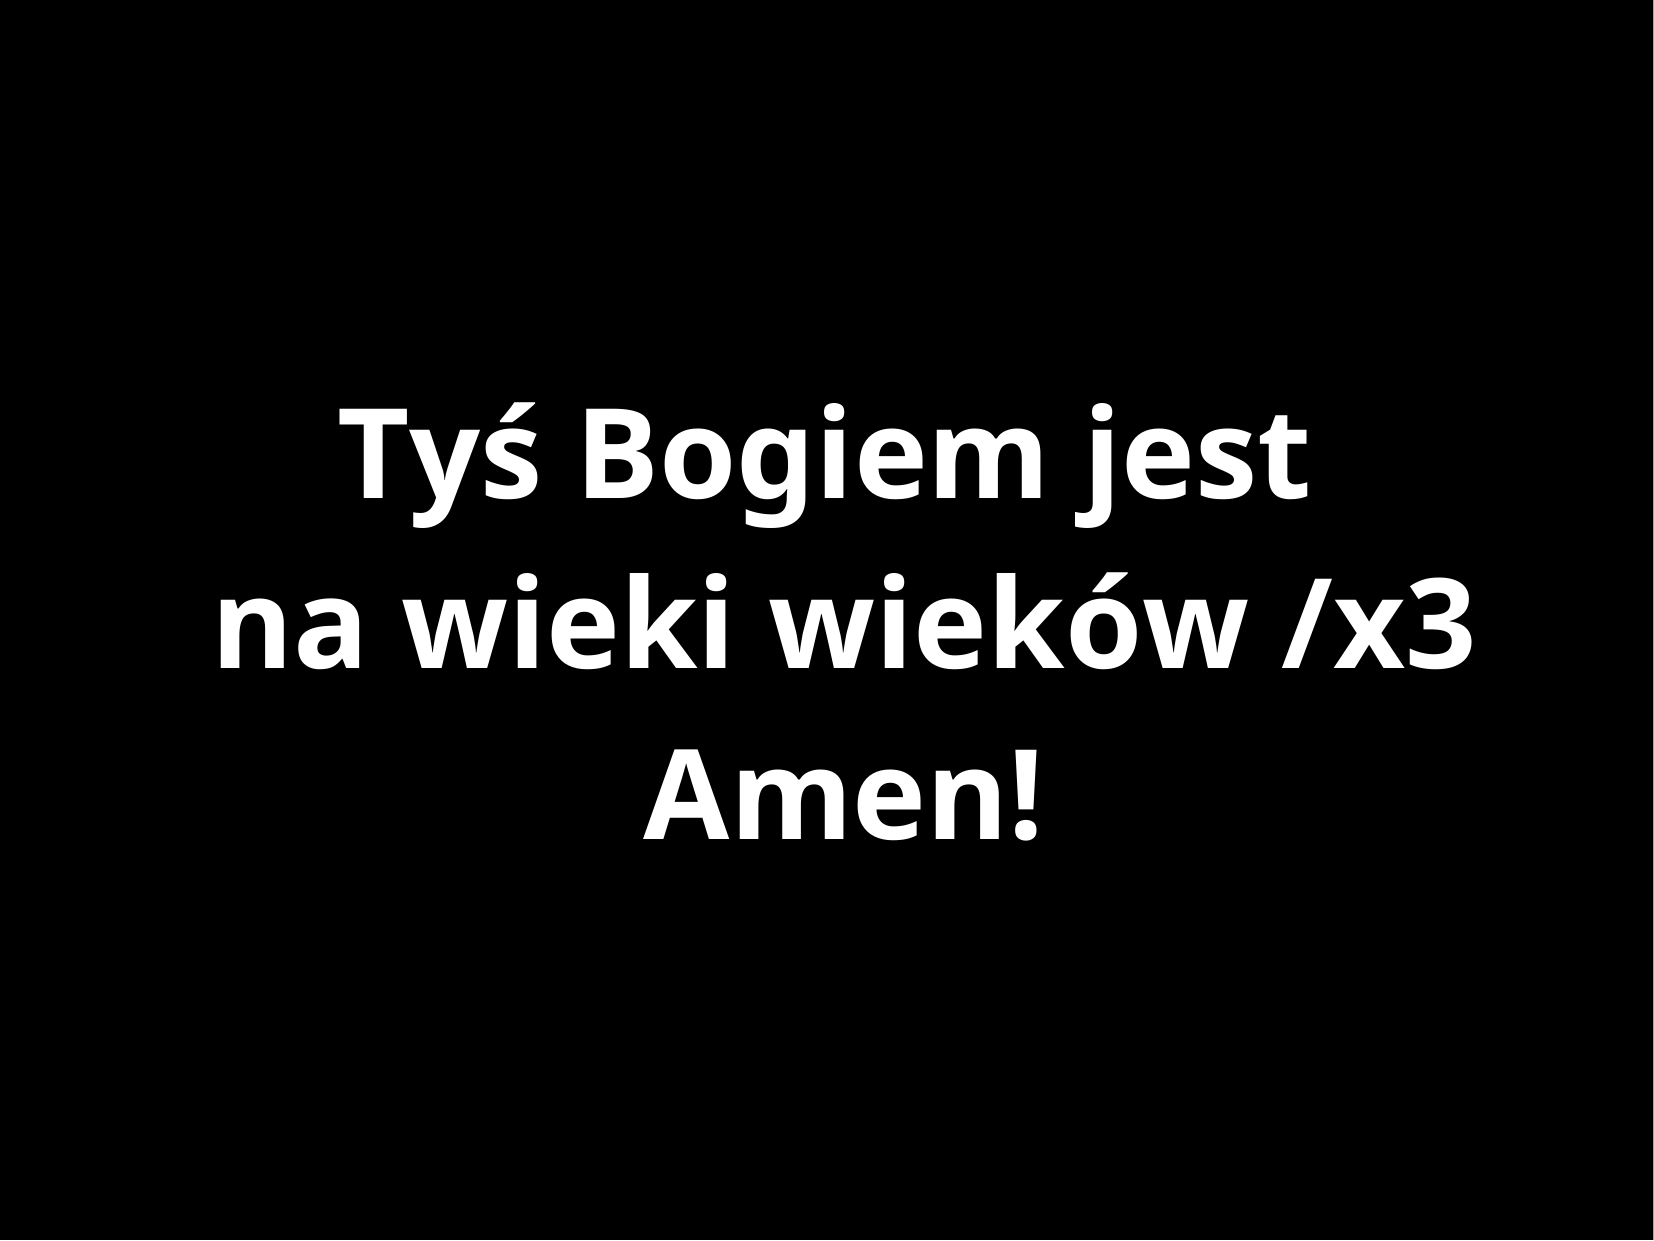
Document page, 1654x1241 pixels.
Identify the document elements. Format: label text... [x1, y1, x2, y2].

subtitle Tyś Bogiem jestpp na wieki wieków /x3 Amen! [0, 0, 1654, 1241]
